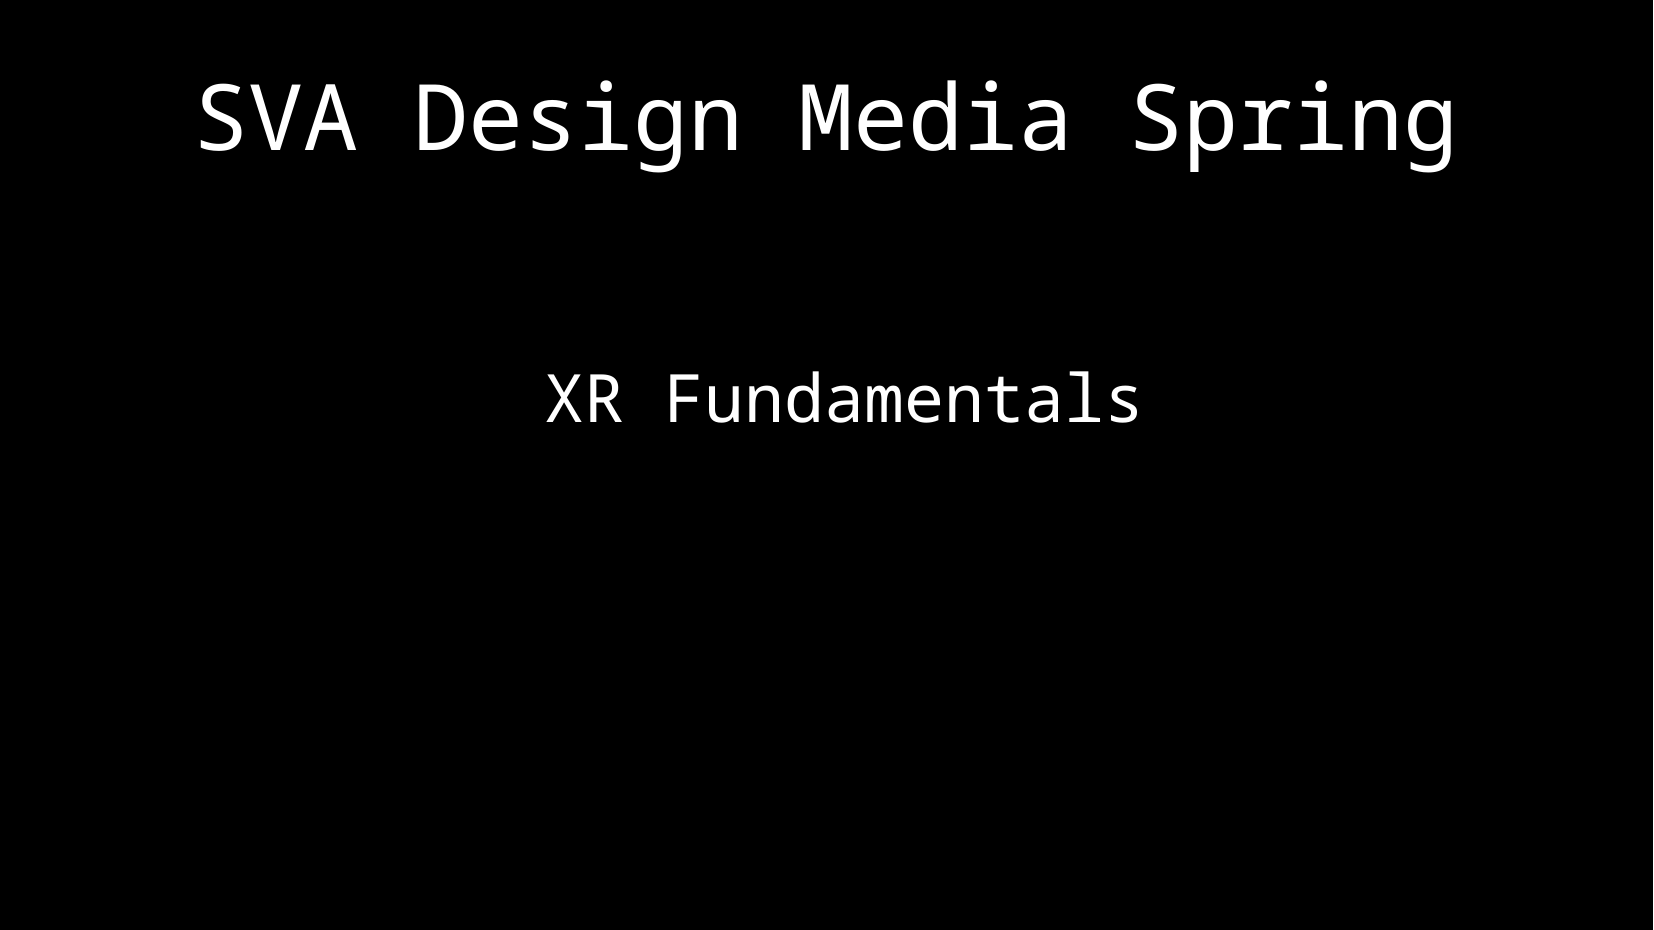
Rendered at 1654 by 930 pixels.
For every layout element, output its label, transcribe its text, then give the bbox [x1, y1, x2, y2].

subtitle XR Fundamentals [82, 37, 1571, 757]
